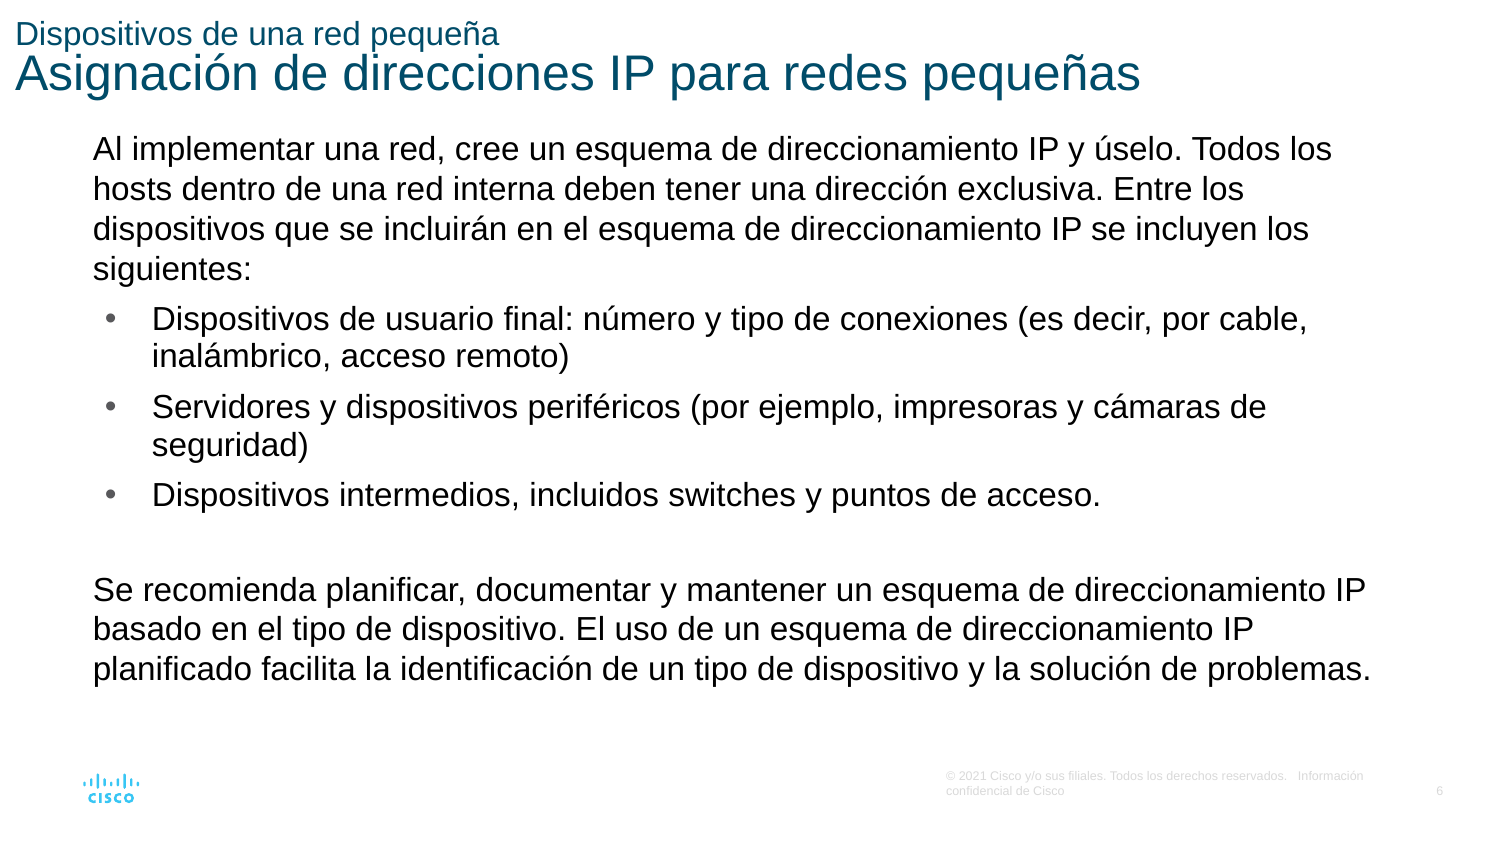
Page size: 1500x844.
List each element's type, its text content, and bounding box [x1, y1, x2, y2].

title Dispositivos de una red pequeña Asignación de direcciones IP para redes pequeñas [0, 0, 1369, 121]
list Al implementar una red, cree un esquema de direccionamiento IP y úselo. Todos los hosts dentro de una red interna deben tener una dirección exclusiva. Entre los dispositivos que se incluirán en el esquema de direccionamiento IP se incluyen los siguientes: Dispositivos de usuario final: número y tipo de conexiones (es decir, por cable, inalámbrico, acceso remoto) Servidores y dispositivos periféricos (por ejemplo, impresoras y cámaras de seguridad) Dispositivos intermedios, incluidos switches y puntos de acceso. Se recomienda planificar, documentar y mantener un esquema de direccionamiento IP basado en el tipo de dispositivo. El uso de un esquema de direccionamiento IP planificado facilita la identificación de un tipo de dispositivo y la solución de problemas. [77, 120, 1437, 726]
